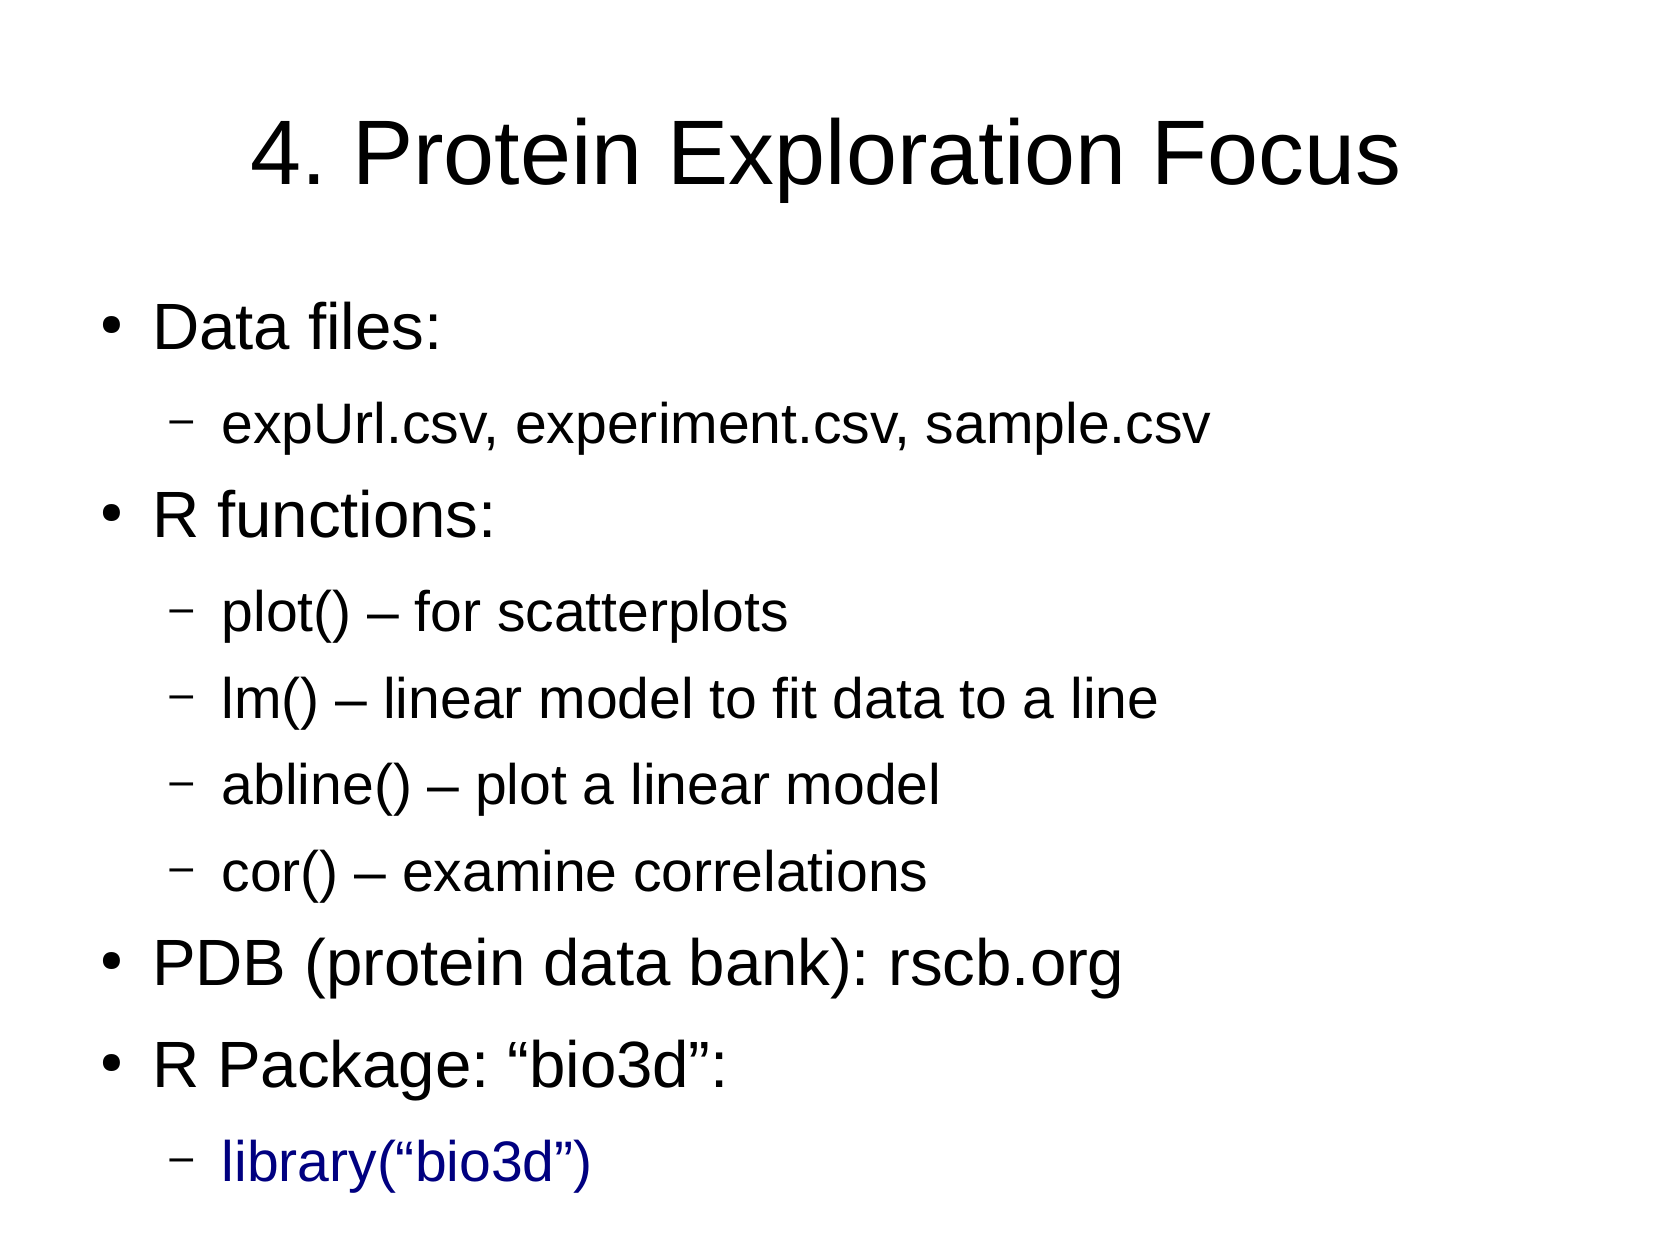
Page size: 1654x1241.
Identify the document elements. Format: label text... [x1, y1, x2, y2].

list Data files: expUrl.csv, experiment.csv, sample.csv R functions: plot() – for scatterplots lm() – linear model to fit data to a line abline() – plot a linear model cor() – examine correlations PDB (protein data bank): rscb.org R Package: “bio3d”: library(“bio3d”) [82, 290, 1538, 1201]
title 4. Protein Exploration Focus [82, 49, 1571, 257]
